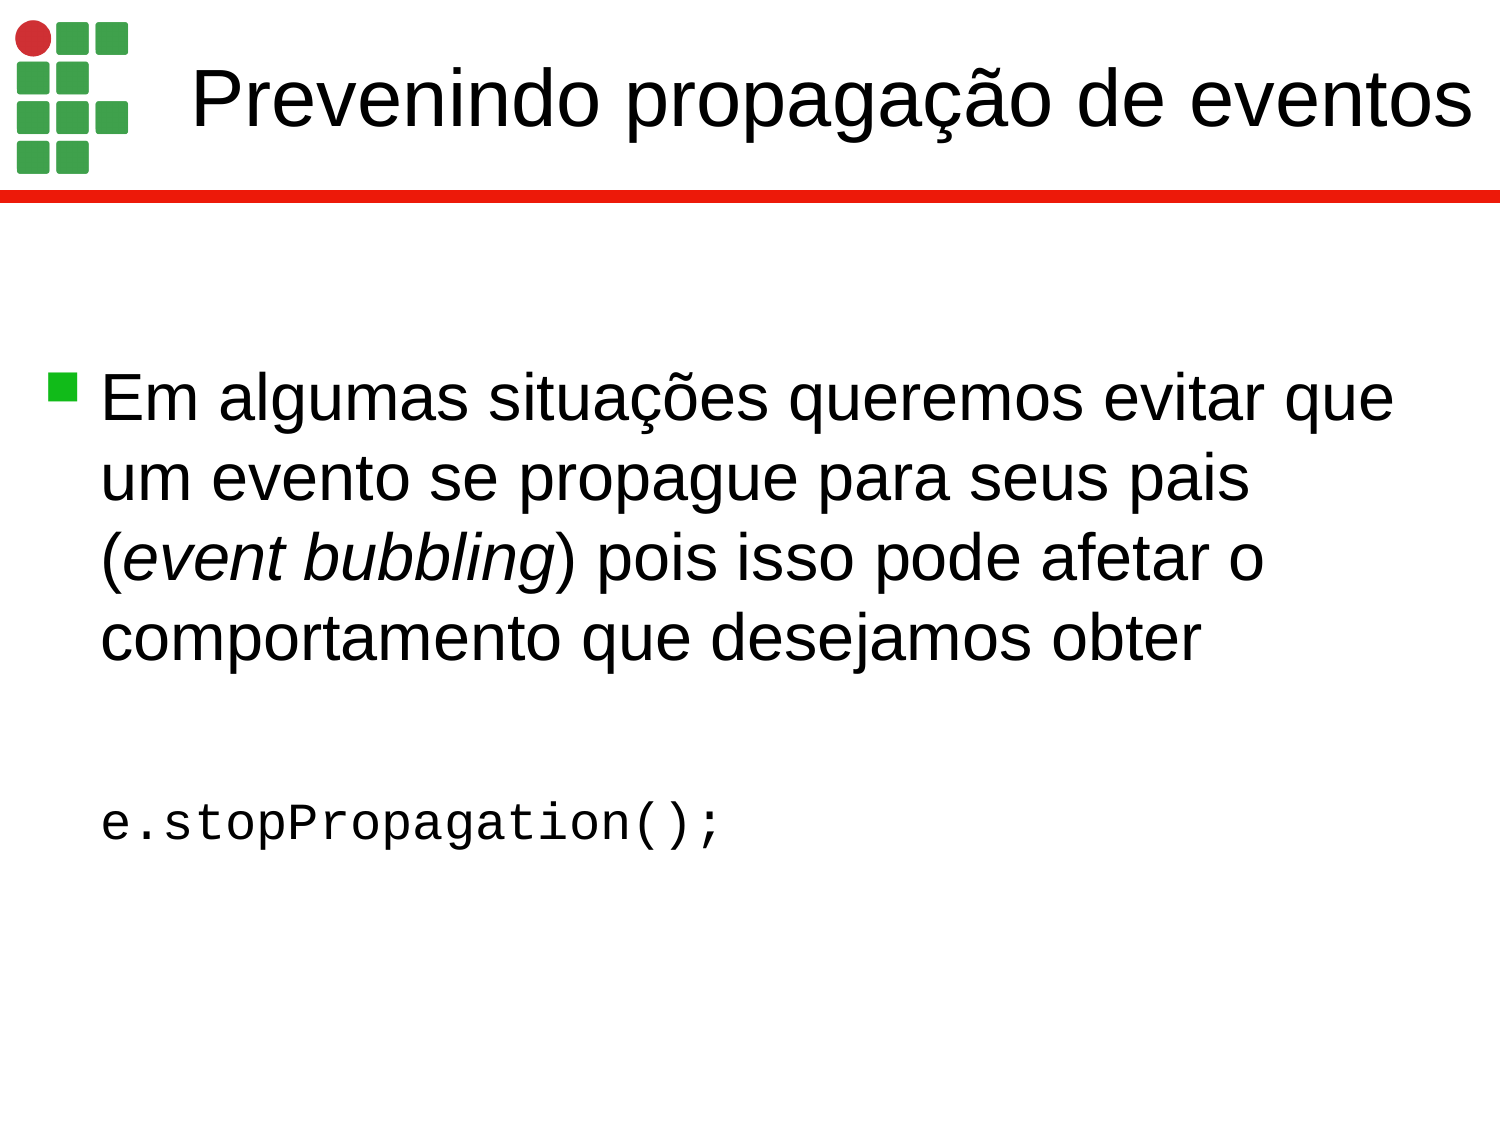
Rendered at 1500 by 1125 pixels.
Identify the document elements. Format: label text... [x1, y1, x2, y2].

list Em algumas situações queremos evitar que um evento se propague para seus pais (event bubbling) pois isso pode afetar o comportamento que desejamos obter e.stopPropagation(); [29, 207, 1471, 1087]
title Prevenindo propagação de eventos [165, 0, 1500, 202]
picture [14, 16, 130, 178]
